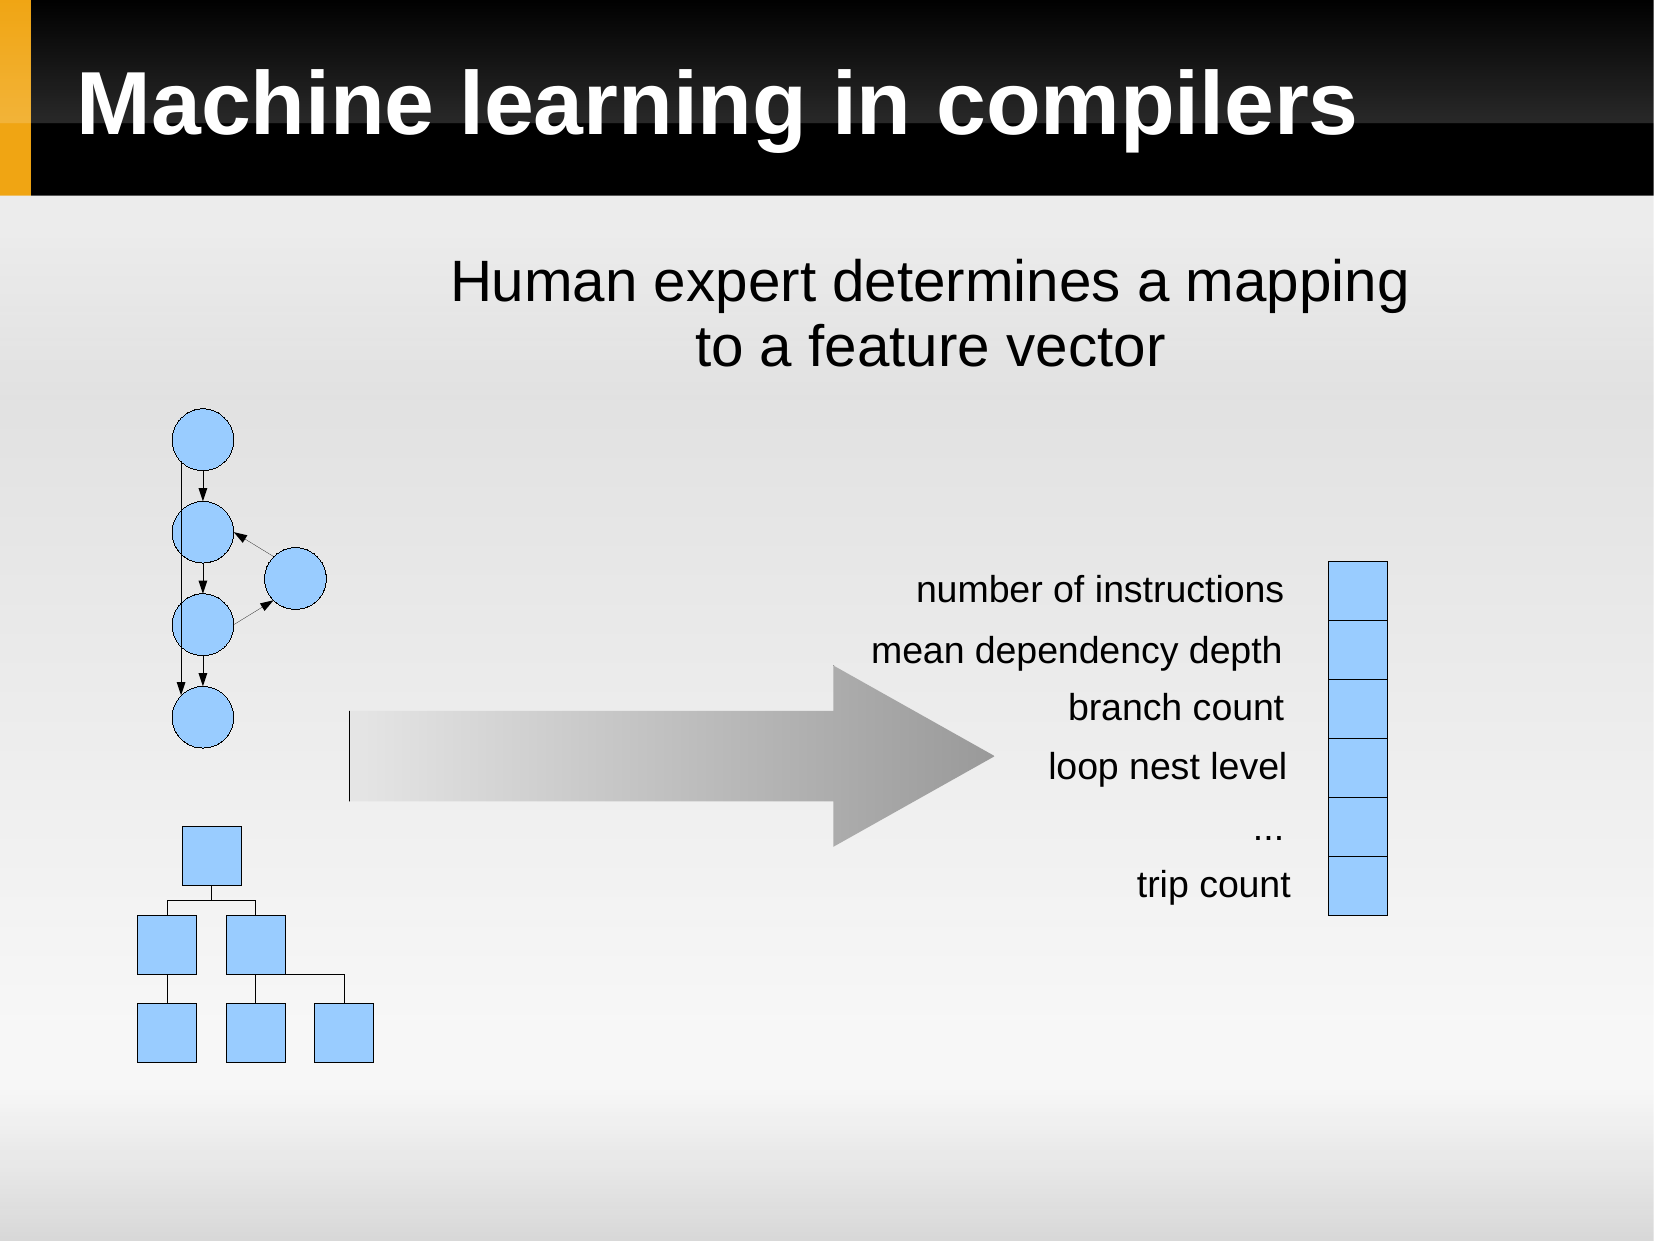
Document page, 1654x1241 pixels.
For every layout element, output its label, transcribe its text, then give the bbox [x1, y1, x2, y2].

text_box [172, 408, 234, 471]
title Machine learning in compilers [76, 0, 1565, 208]
text_box [172, 602, 181, 647]
text_box [172, 686, 234, 749]
text_box [137, 1003, 197, 1063]
text_box [172, 510, 181, 554]
text_box Human expert determines a mapping to a feature vector [435, 241, 1426, 387]
text_box trip count [1122, 856, 1306, 914]
text_box branch count [1053, 679, 1300, 736]
text_box [226, 915, 286, 975]
text_box [182, 826, 242, 886]
text_box [182, 501, 234, 564]
text_box [348, 665, 995, 847]
text_box [182, 593, 234, 656]
text_box ... [1238, 799, 1300, 857]
text_box [314, 1003, 374, 1063]
text_box number of instructions [901, 561, 1300, 618]
text_box [226, 1003, 286, 1063]
text_box [264, 547, 327, 610]
text_box mean dependency depth [856, 622, 1298, 680]
picture [0, 0, 1654, 1241]
text_box [1328, 561, 1388, 916]
text_box loop nest level [1033, 738, 1303, 796]
text_box [137, 915, 197, 975]
